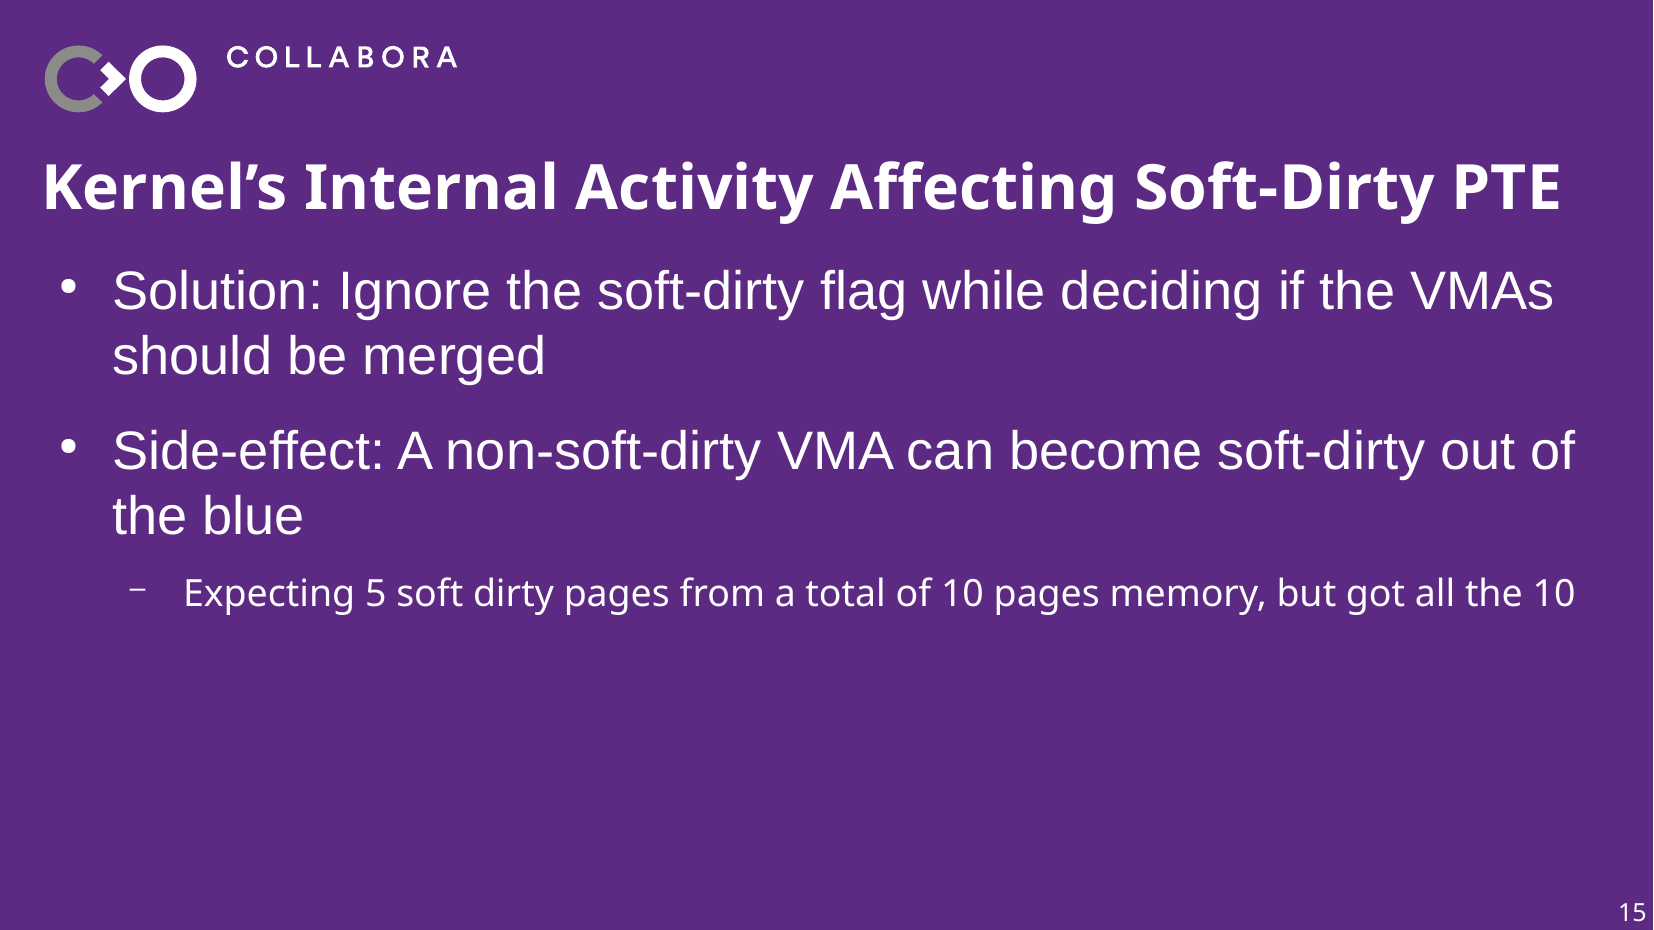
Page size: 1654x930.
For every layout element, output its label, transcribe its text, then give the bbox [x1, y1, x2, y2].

title Kernel’s Internal Activity Affecting Soft-Dirty PTE [41, 146, 1614, 255]
list Solution: Ignore the soft-dirty flag while deciding if the VMAs should be merged Side-effect: A non-soft-dirty VMA can become soft-dirty out of the blue Expecting 5 soft dirty pages from a total of 10 pages memory, but got all the 10 [41, 255, 1614, 780]
